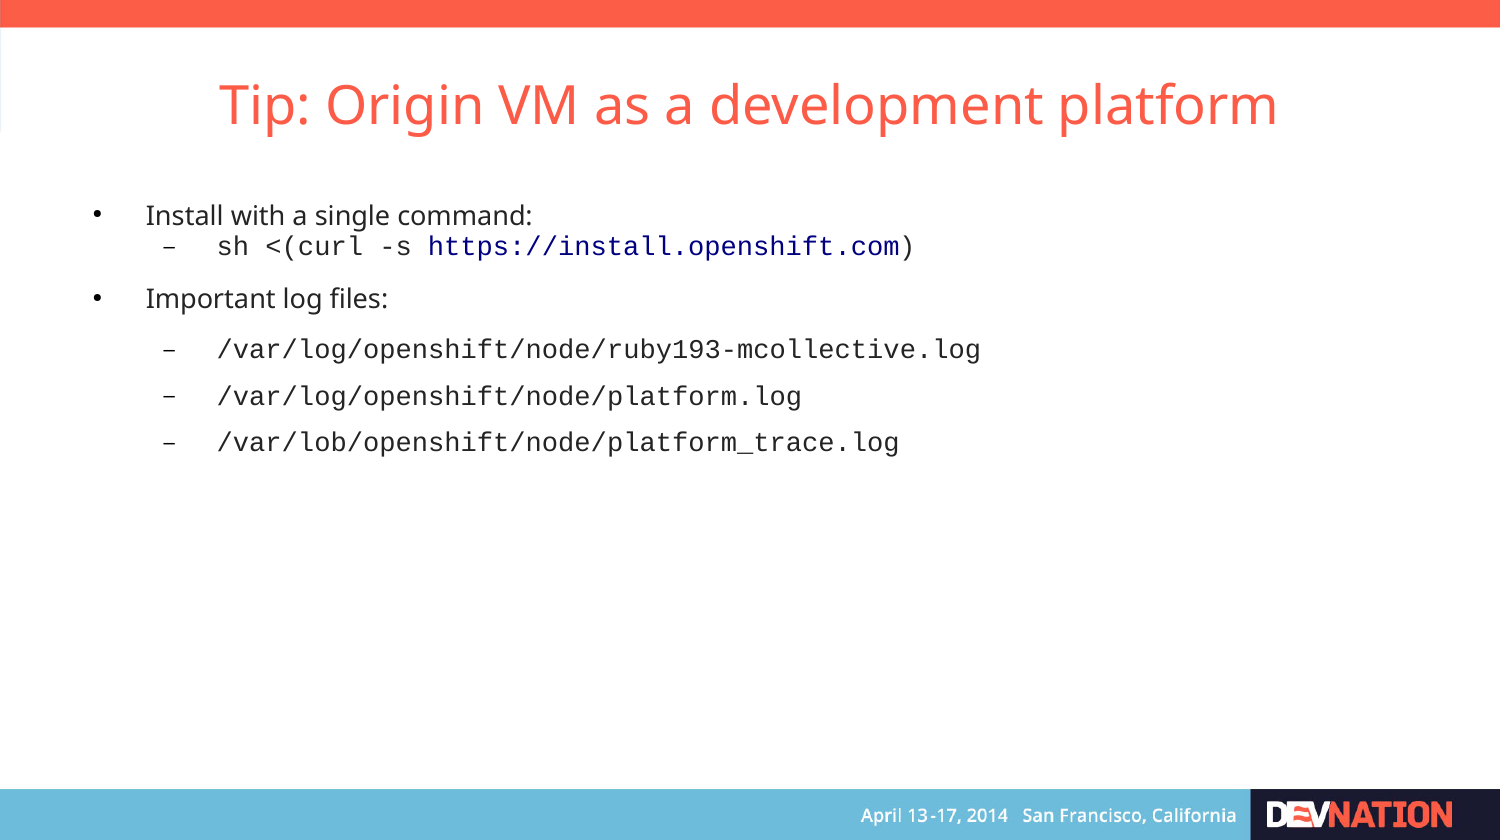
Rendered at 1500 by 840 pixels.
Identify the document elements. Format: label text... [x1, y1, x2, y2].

list Install with a single command: sh <(curl -s https://install.openshift.com) Important log files: /var/log/openshift/node/ruby193-mcollective.log /var/log/openshift/node/platform.log /var/lob/openshift/node/platform_trace.log [74, 196, 1425, 461]
title Tip: Origin VM as a development platform [74, 33, 1425, 174]
picture [0, 0, 1500, 840]
